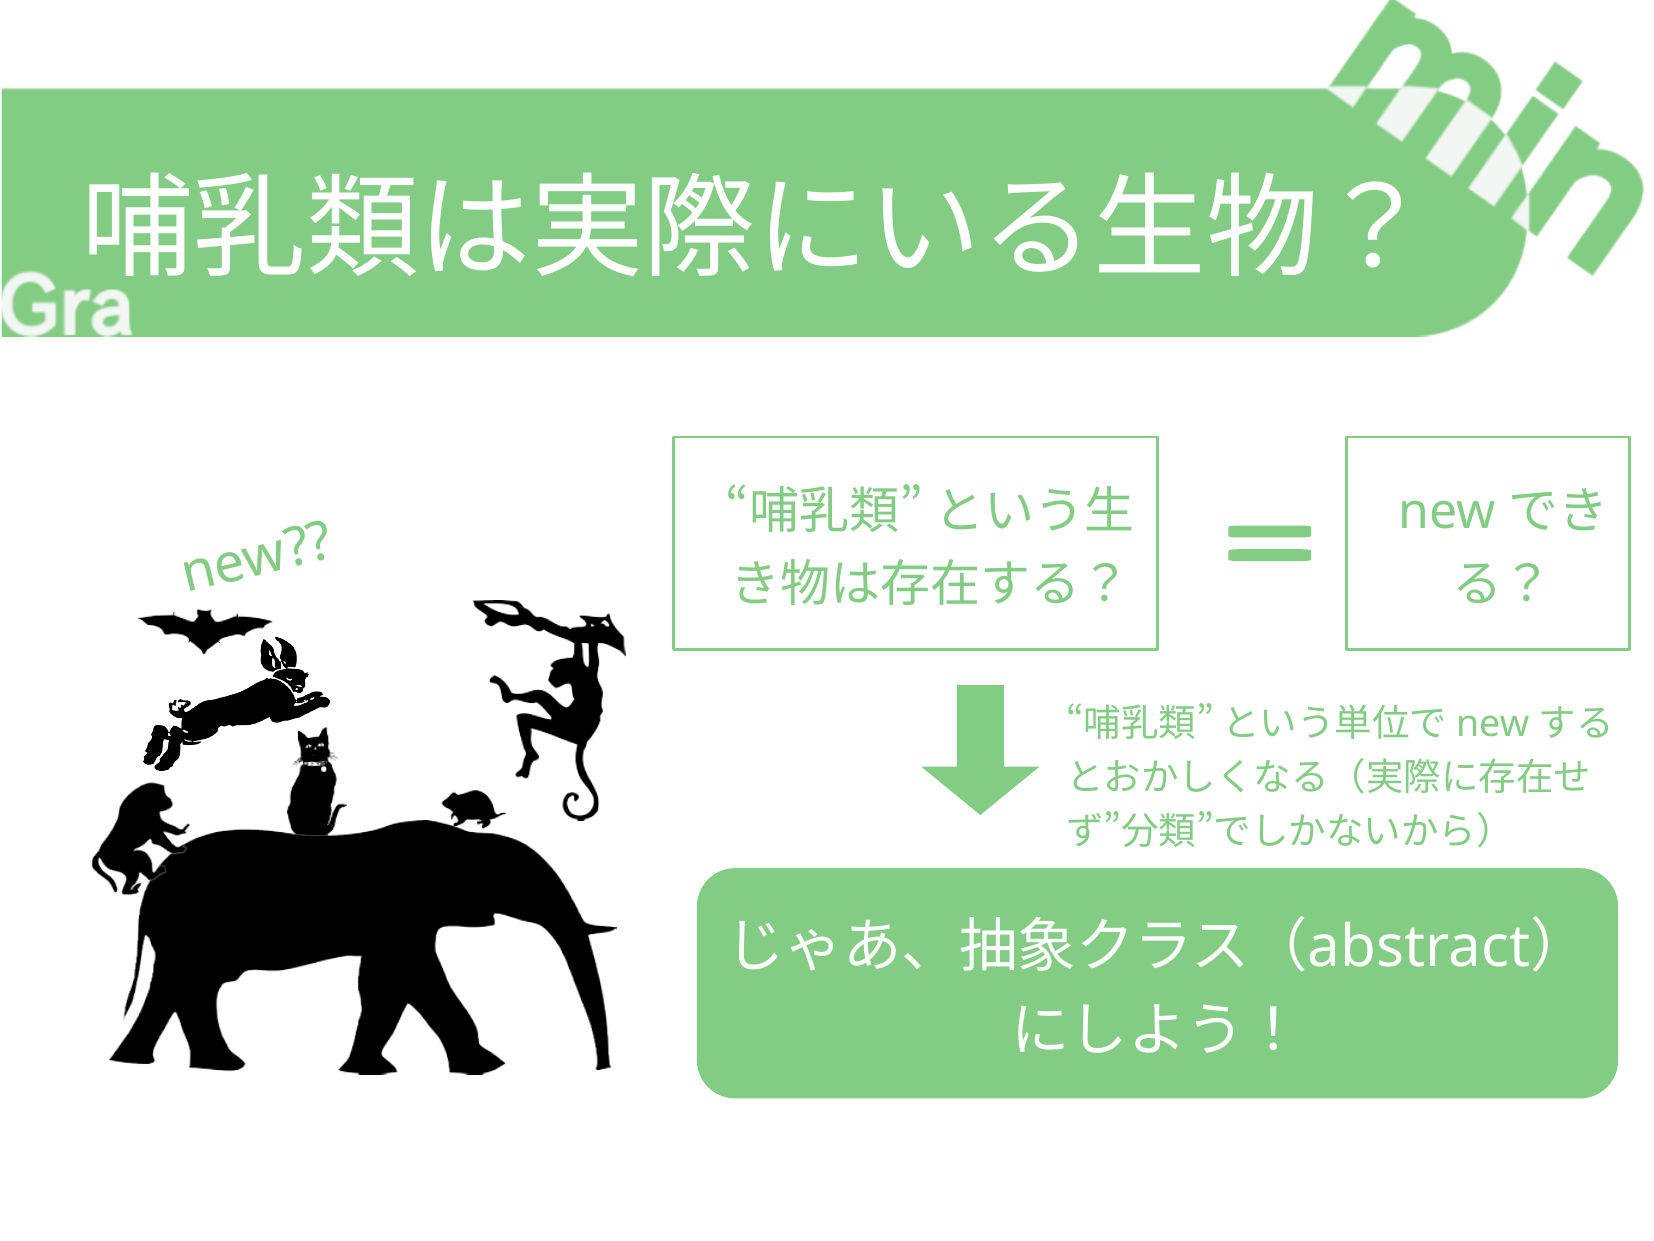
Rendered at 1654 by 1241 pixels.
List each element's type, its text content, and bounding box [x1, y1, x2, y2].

text_box “哺乳類” という単位で new するとおかしくなる（実際に存在せず”分類”でしかないから） [1051, 685, 1630, 850]
text_box [1228, 549, 1312, 562]
text_box new できる？ [1346, 437, 1630, 650]
text_box new?? [156, 486, 367, 580]
picture [1, 0, 1654, 337]
text_box [921, 685, 1040, 816]
title 哺乳類は実際にいる生物？ [11, 140, 1501, 297]
text_box “哺乳類” という生き物は存在する？ [673, 437, 1158, 650]
text_box [1228, 525, 1312, 538]
text_box じゃあ、抽象クラス（abstract） にしよう！ [696, 868, 1619, 1099]
picture [64, 566, 626, 1075]
